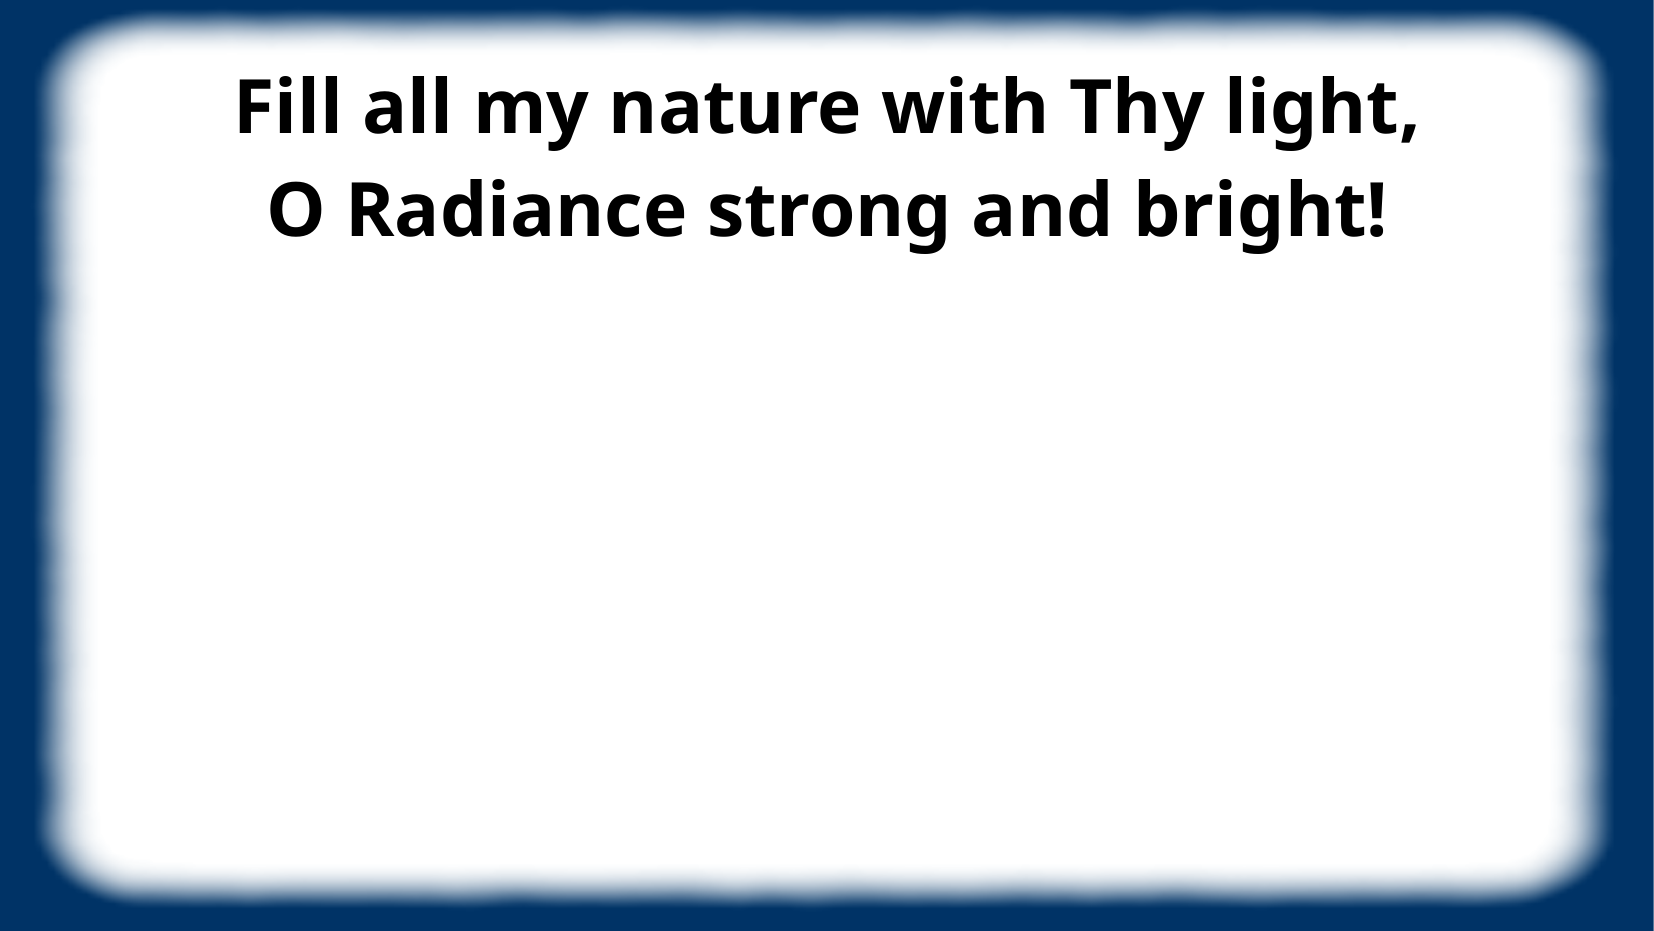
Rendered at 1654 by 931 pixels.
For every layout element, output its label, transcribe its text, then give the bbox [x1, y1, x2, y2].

picture [0, 0, 1654, 931]
text_box Fill all my nature with Thy light, O Radiance strong and bright! [118, 46, 1538, 271]
